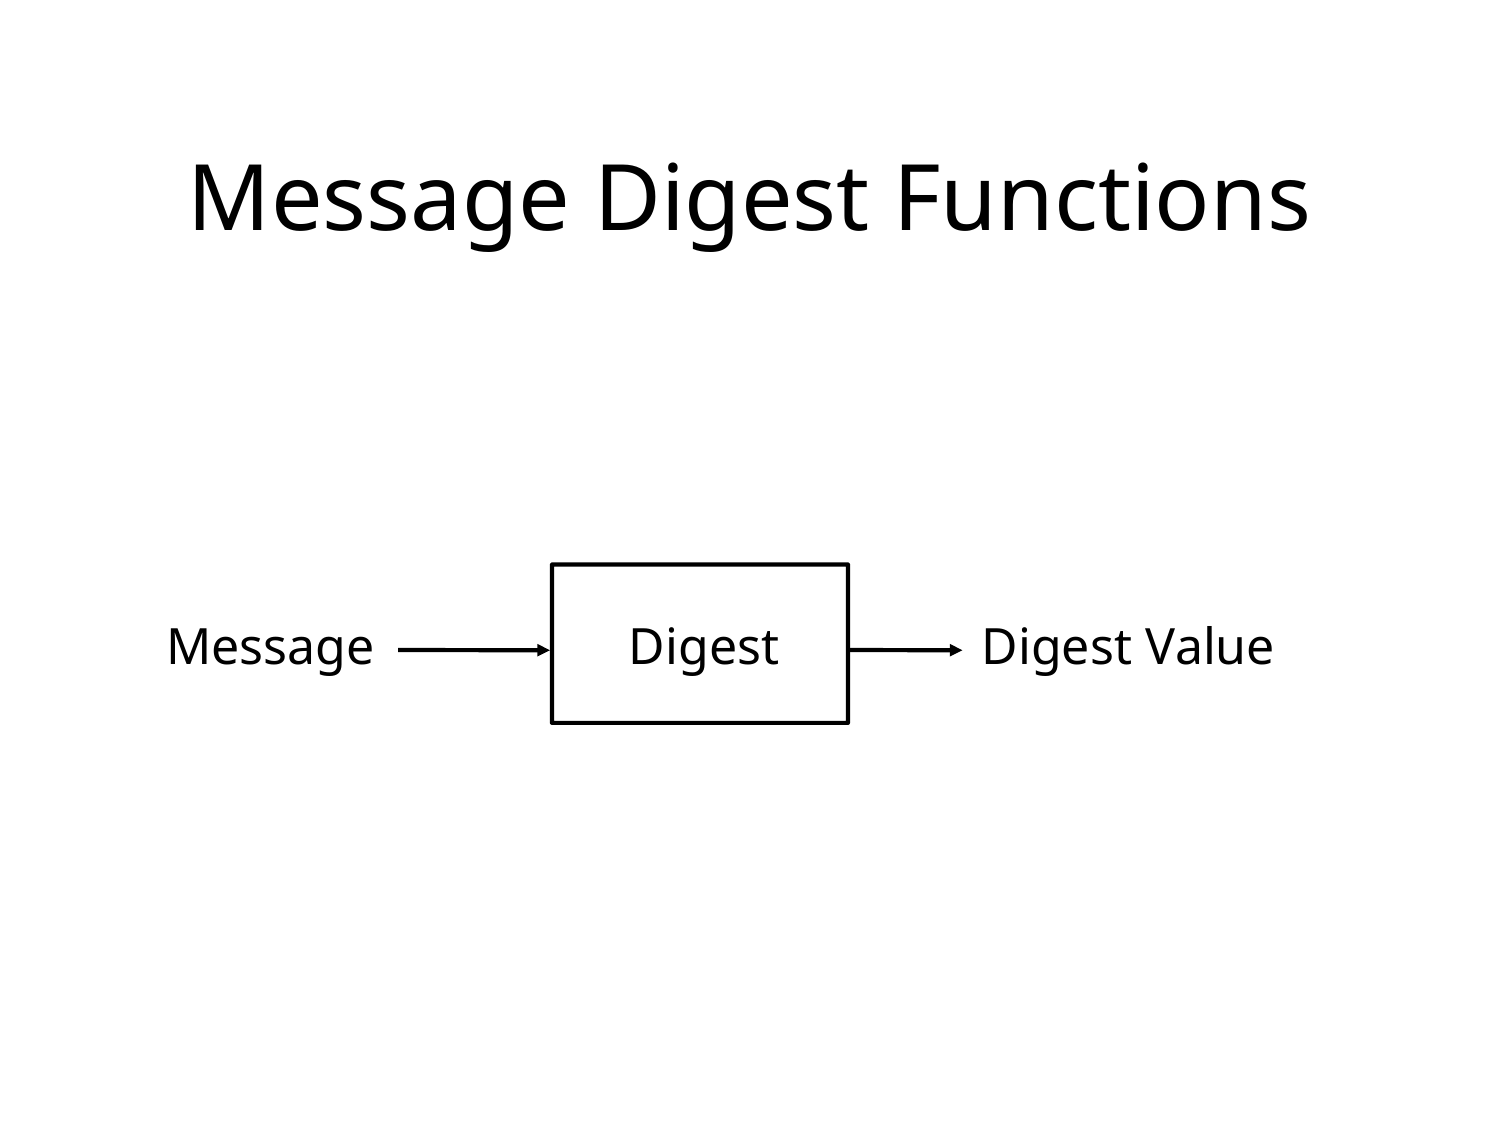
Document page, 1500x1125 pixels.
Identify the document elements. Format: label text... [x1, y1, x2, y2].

text_box Digest [613, 606, 795, 683]
title Message Digest Functions [112, 99, 1388, 288]
text_box Message [151, 606, 391, 683]
text_box Digest Value [966, 606, 1291, 683]
